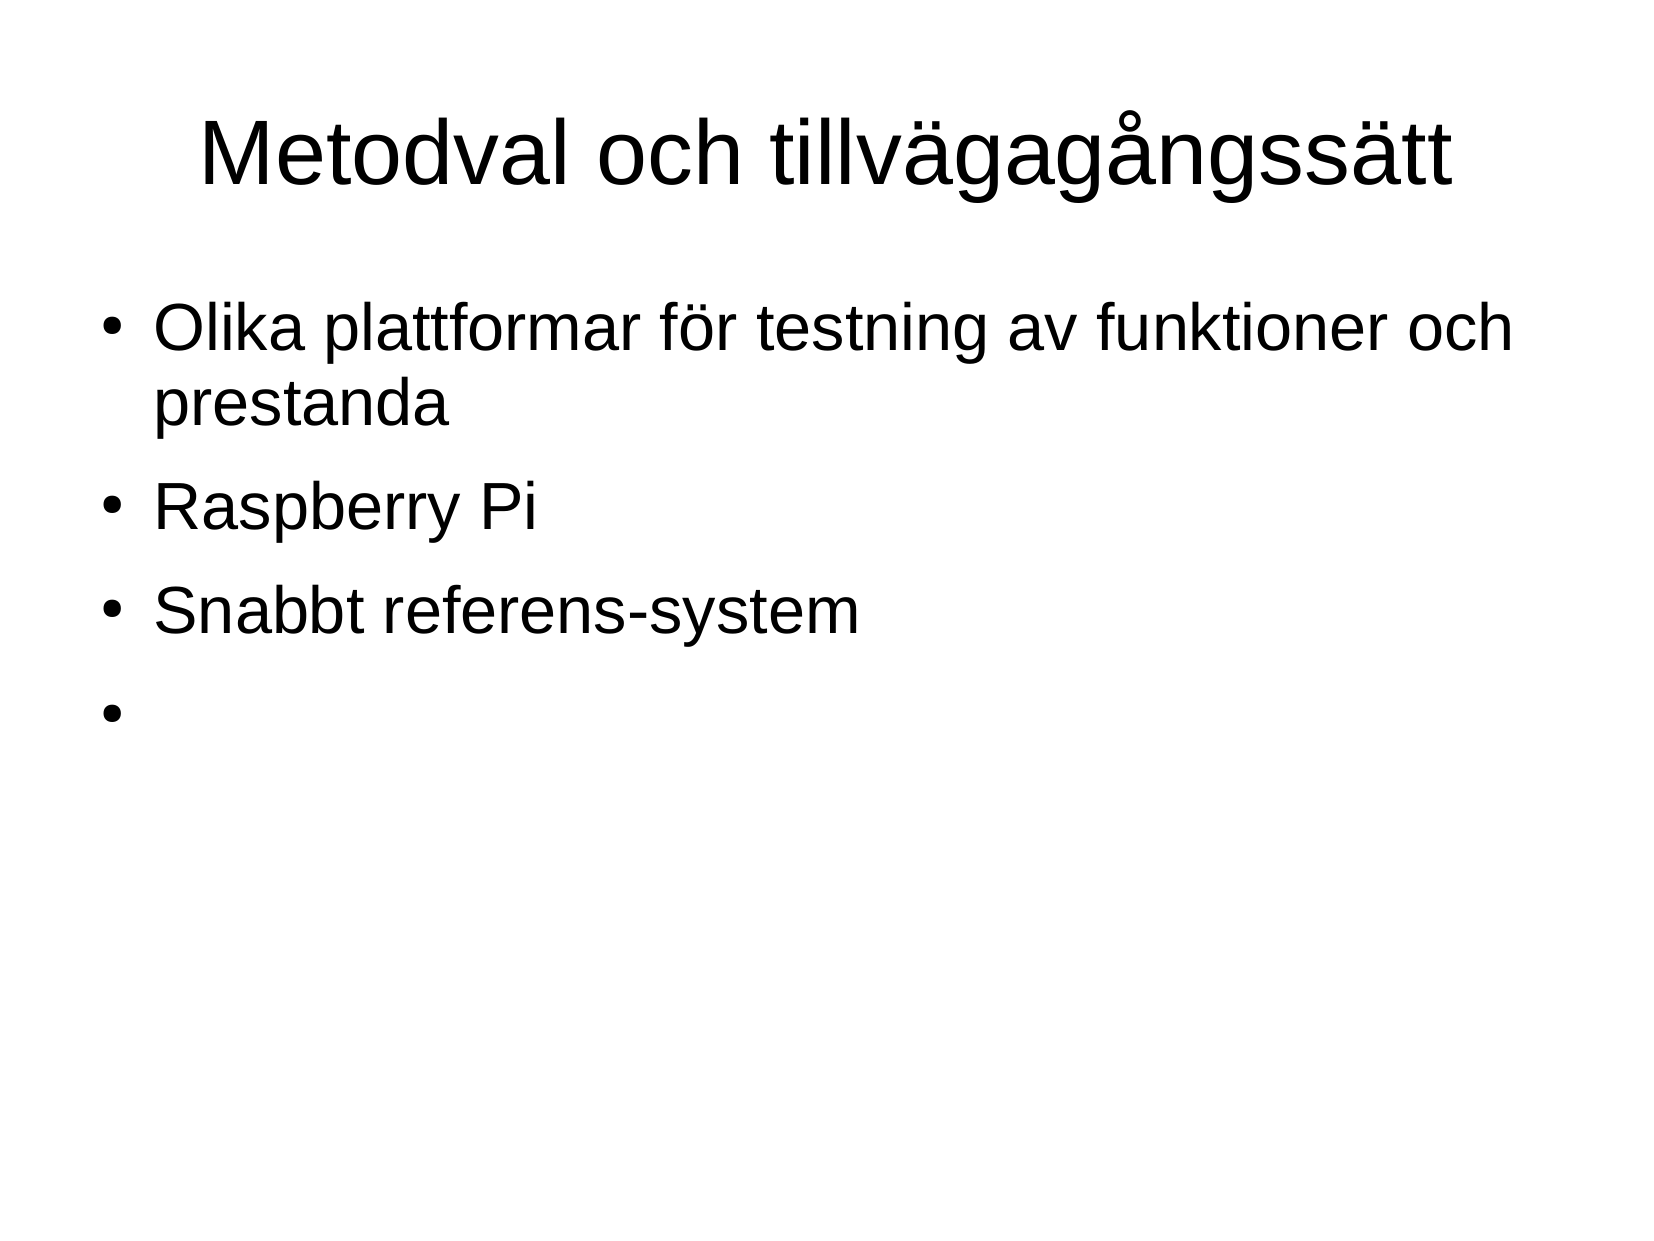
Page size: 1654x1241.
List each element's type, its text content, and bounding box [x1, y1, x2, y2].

title Metodval och tillvägagångssätt [82, 49, 1571, 257]
list Olika plattformar för testning av funktioner och prestanda Raspberry Pi Snabbt referens-system [82, 290, 1571, 1010]
